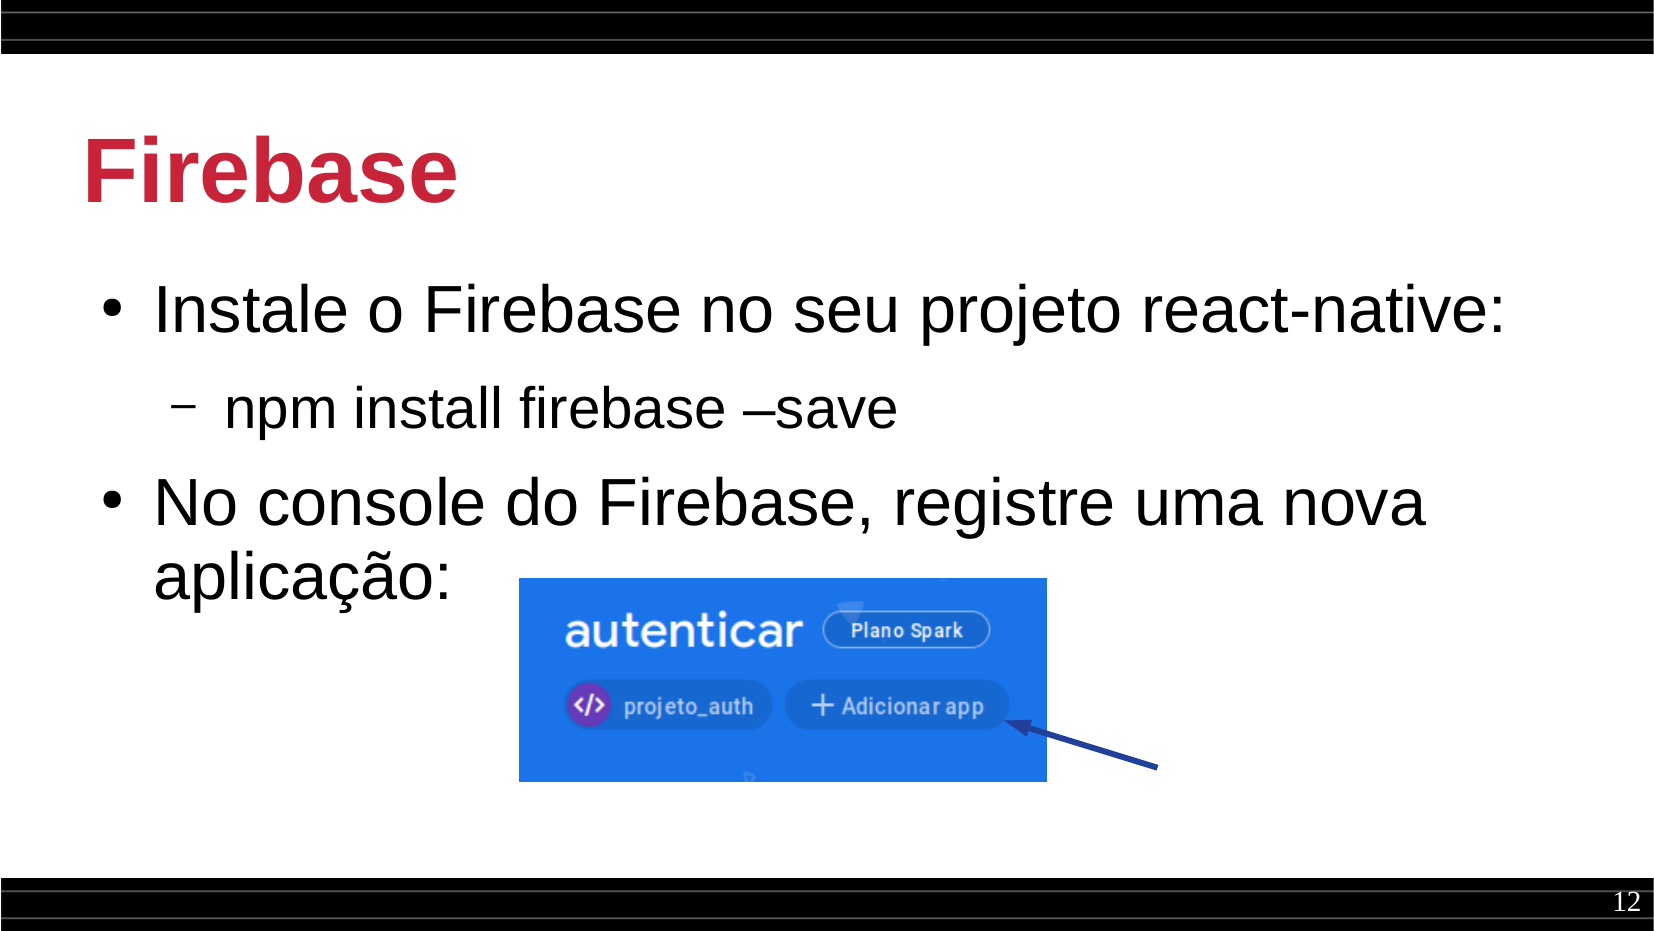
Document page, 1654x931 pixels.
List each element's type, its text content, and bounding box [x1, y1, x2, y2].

list Instale o Firebase no seu projeto react-native: npm install firebase –save No console do Firebase, registre uma nova aplicação: [82, 271, 1571, 758]
title Firebase [82, 92, 1571, 249]
picture [1, 878, 1654, 931]
picture [519, 578, 1047, 782]
picture [1, 0, 1654, 54]
